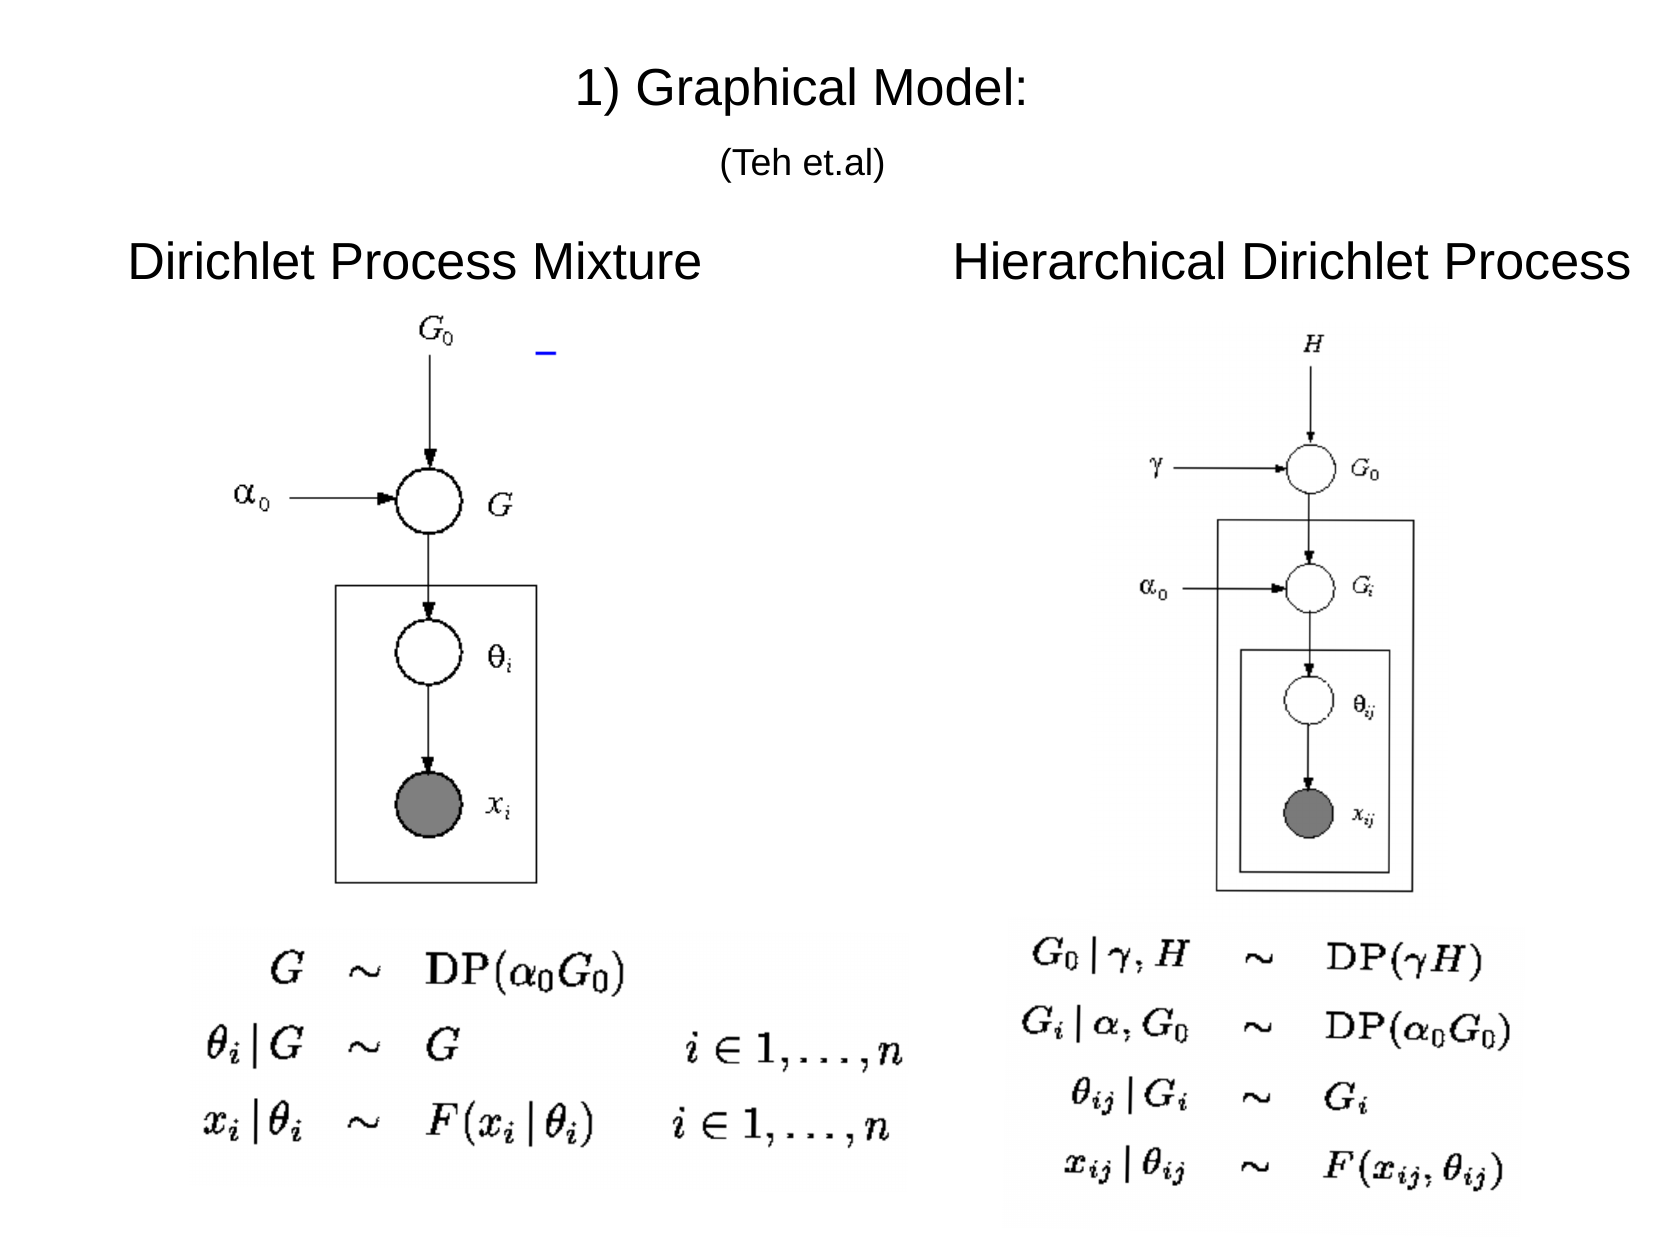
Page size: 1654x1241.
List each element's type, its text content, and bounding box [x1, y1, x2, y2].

text_box (Teh et.al) [704, 134, 1005, 196]
picture [227, 302, 561, 912]
text_box Dirichlet Process Mixture [112, 225, 1051, 305]
picture [1002, 321, 1525, 1237]
text_box Hierarchical Dirichlet Process [1051, 225, 1654, 305]
picture [189, 926, 909, 1192]
text_box 1) Graphical Model: [559, 51, 1603, 131]
